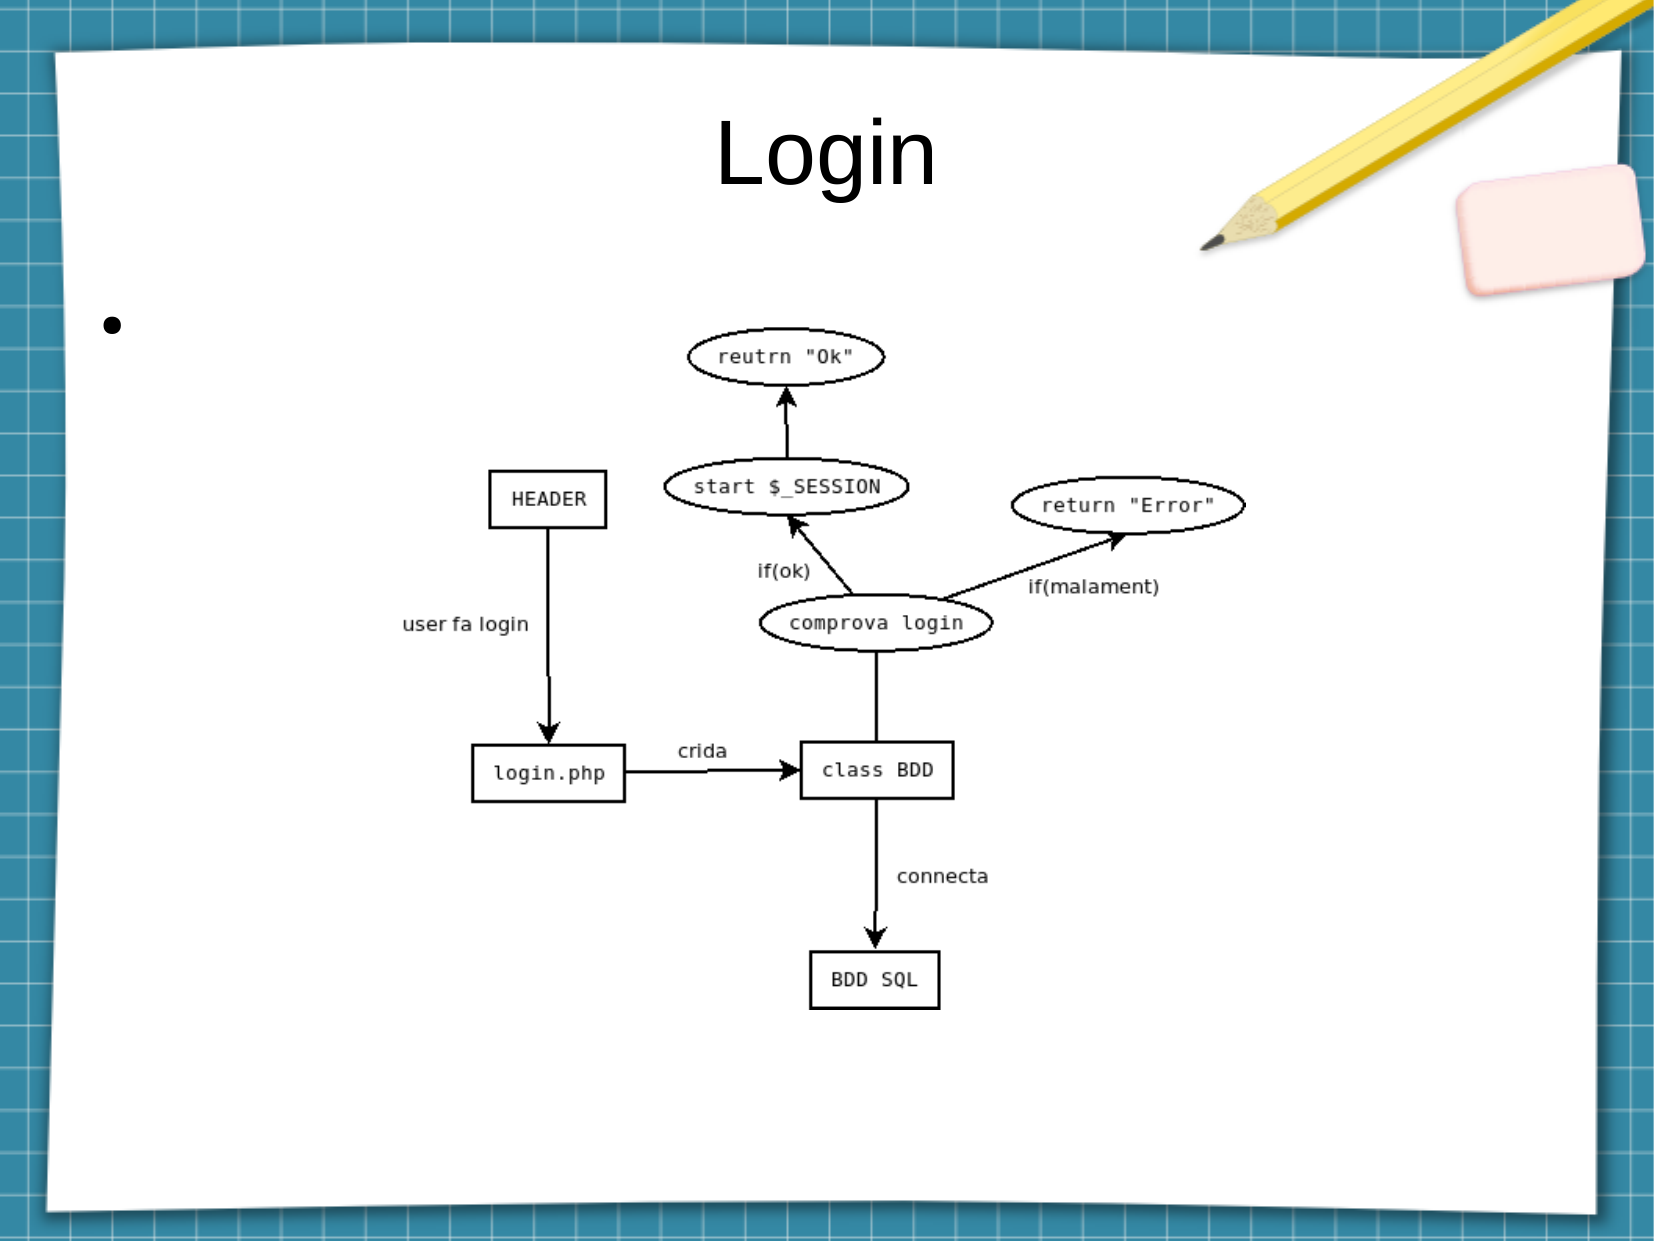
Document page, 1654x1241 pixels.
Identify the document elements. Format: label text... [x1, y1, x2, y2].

title Login [82, 49, 1571, 257]
picture [0, 0, 1654, 1241]
list [82, 290, 1571, 1010]
